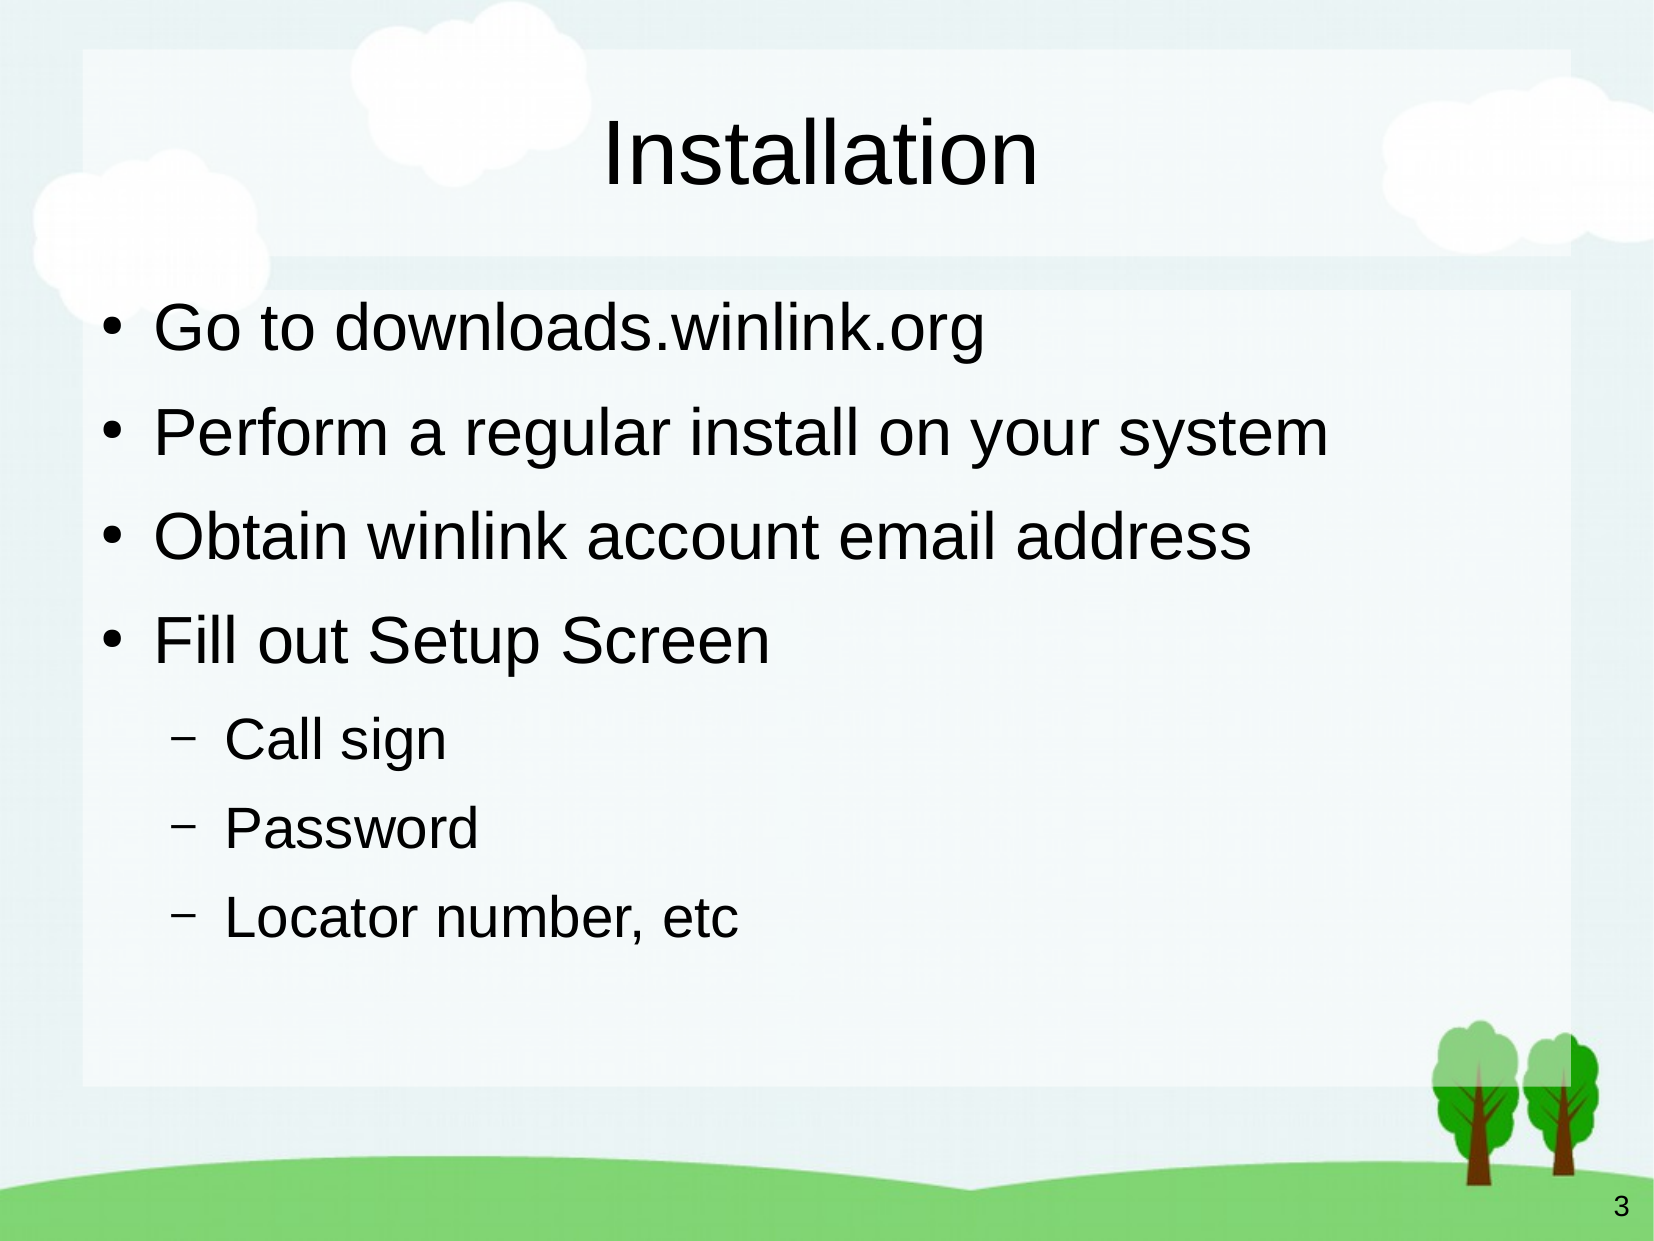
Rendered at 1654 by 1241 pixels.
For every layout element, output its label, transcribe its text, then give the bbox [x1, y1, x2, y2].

title Installation [82, 49, 1571, 257]
picture [0, 0, 1654, 1241]
list Go to downloads.winlink.org Perform a regular install on your system Obtain winlink account email address Fill out Setup Screen Call sign Password Locator number, etc [82, 290, 1571, 1087]
